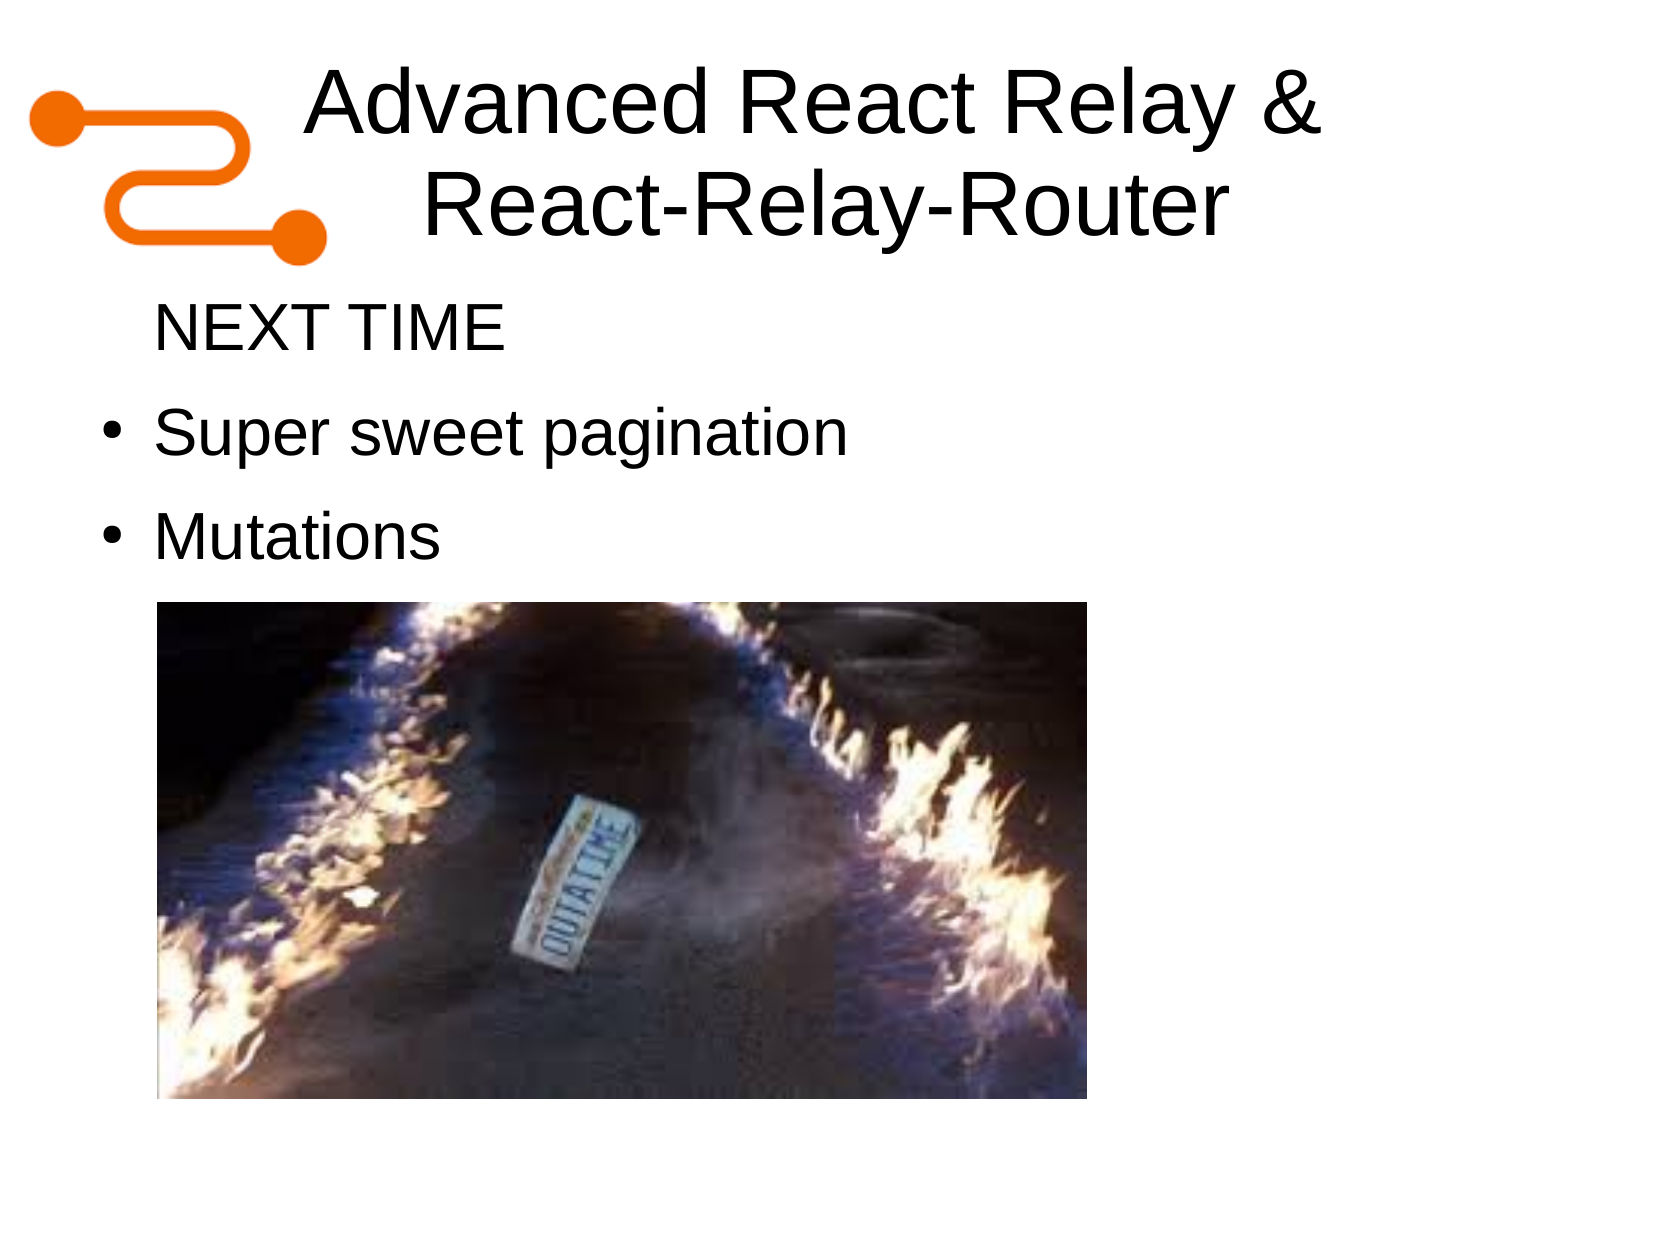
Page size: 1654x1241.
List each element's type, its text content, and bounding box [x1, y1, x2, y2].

title Advanced React Relay & React-Relay-Router [82, 49, 1571, 257]
list NEXT TIME Super sweet pagination Mutations [82, 290, 1571, 1010]
picture [157, 602, 1087, 1099]
picture [2, 2, 355, 355]
